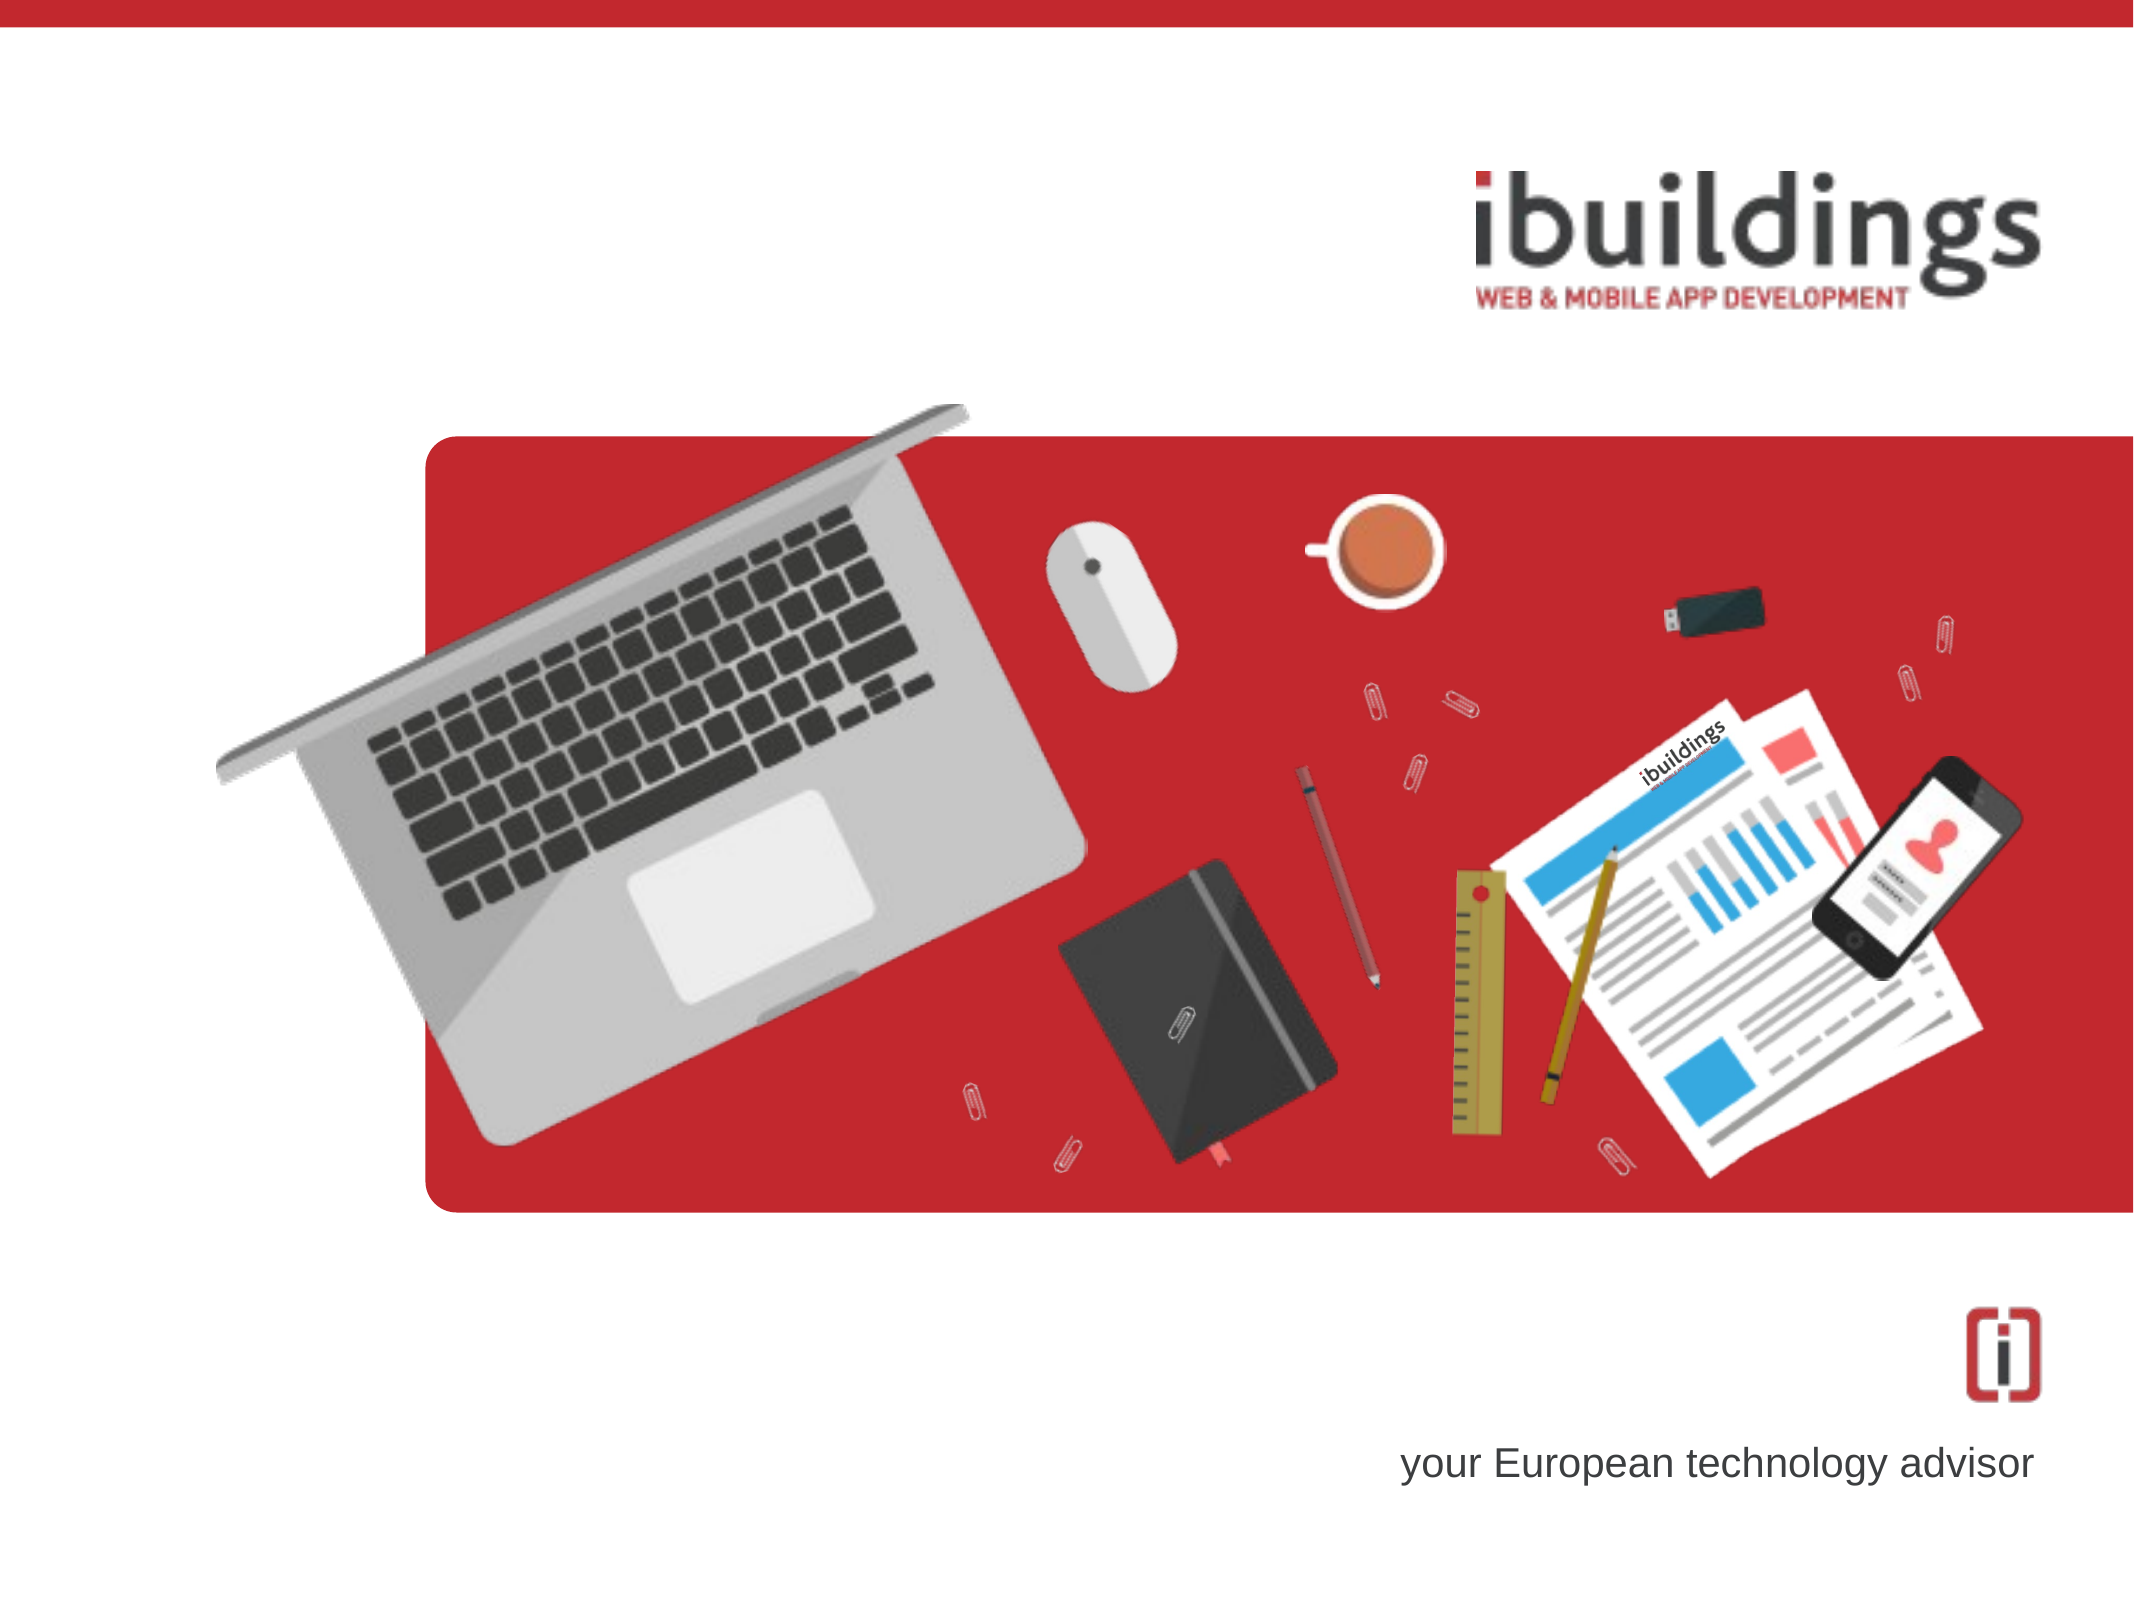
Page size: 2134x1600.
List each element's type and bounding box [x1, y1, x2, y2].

picture [1439, 689, 1460, 725]
picture [216, 404, 1456, 1229]
picture [1476, 171, 2047, 313]
picture [1952, 1291, 2061, 1426]
picture [1664, 543, 1816, 685]
picture [1396, 754, 1438, 796]
picture [1925, 614, 1968, 658]
picture [1356, 683, 1398, 723]
picture [1305, 494, 1447, 613]
picture [1891, 664, 1931, 690]
picture [1453, 684, 2031, 1184]
